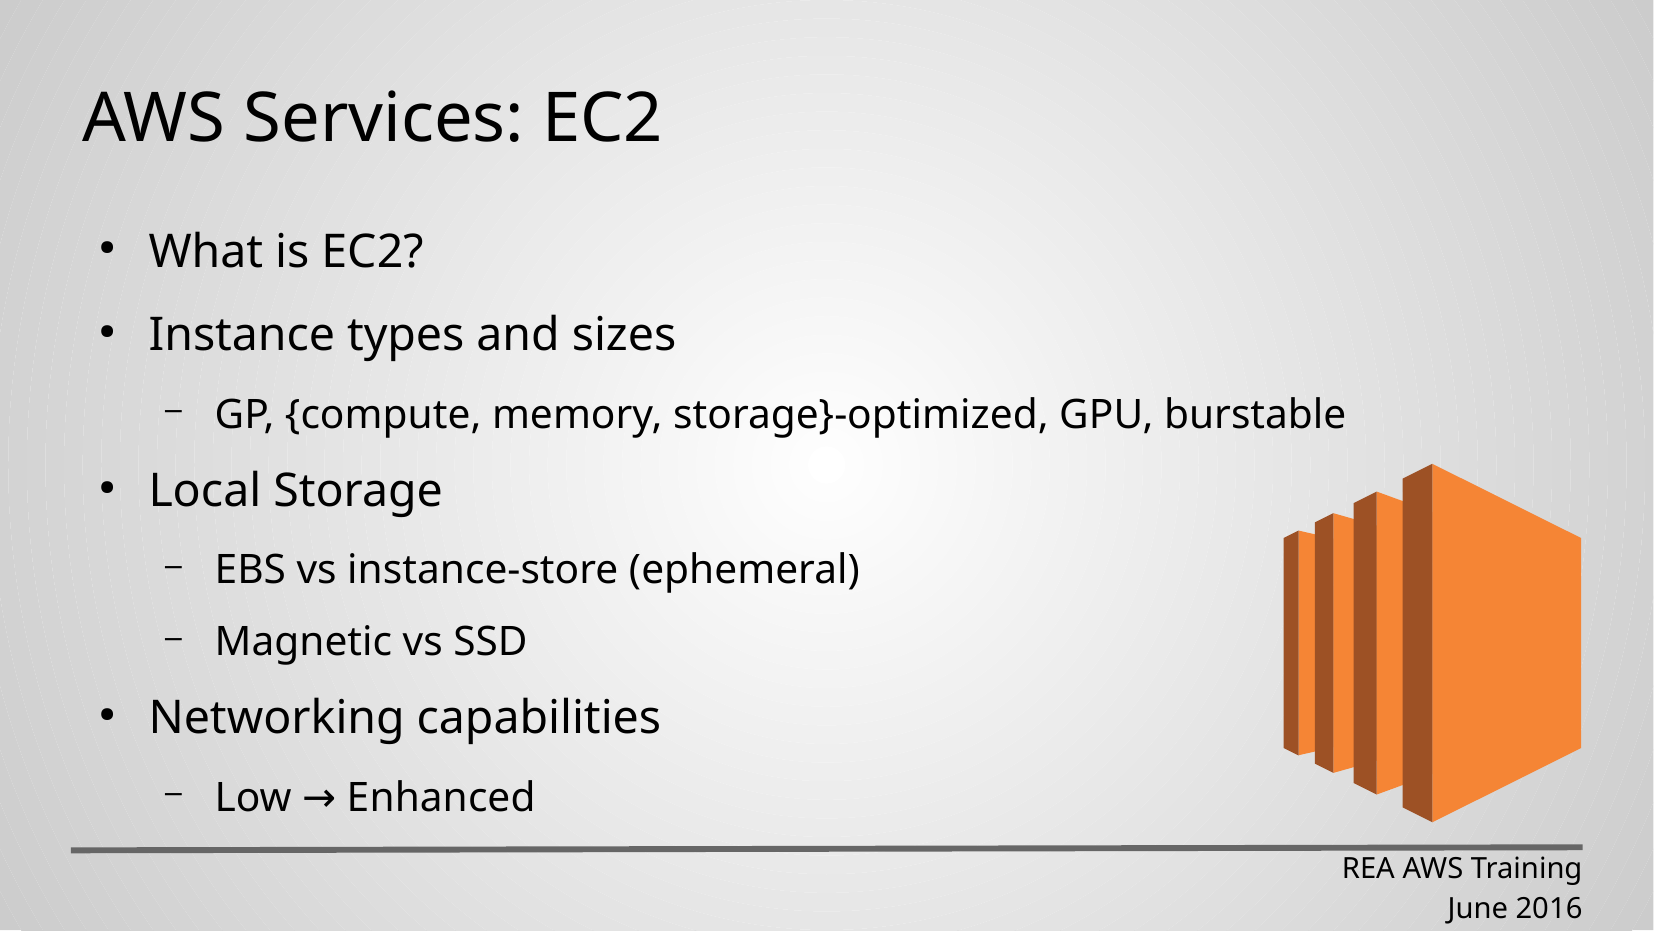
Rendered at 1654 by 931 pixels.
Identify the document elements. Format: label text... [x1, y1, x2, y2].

title AWS Services: EC2 [82, 36, 1571, 193]
picture [1275, 458, 1583, 827]
list What is EC2? Instance types and sizes GP, {compute, memory, storage}-optimized, GPU, burstable Local Storage EBS vs instance-store (ephemeral) Magnetic vs SSD Networking capabilities Low → Enhanced [82, 217, 1571, 827]
